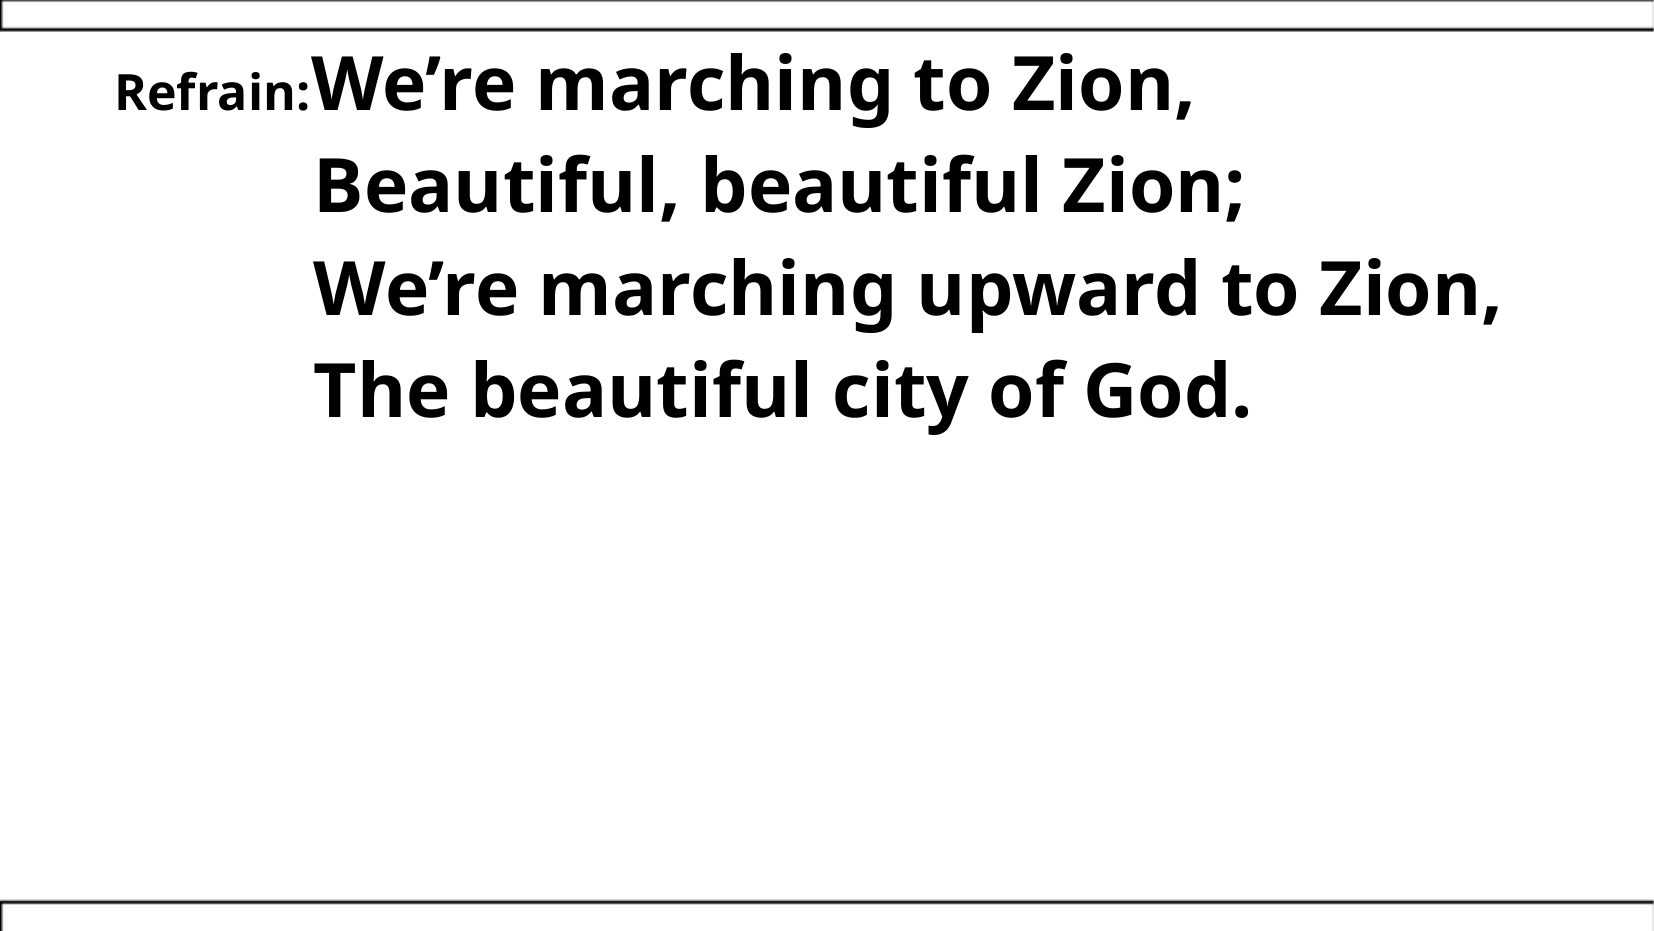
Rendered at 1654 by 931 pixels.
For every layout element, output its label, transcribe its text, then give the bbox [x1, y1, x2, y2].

title Refrain: We’re marching to Zion, Beautiful, beautiful Zion; We’re marching upward to Zion, The beautiful city of God. [114, 30, 1537, 442]
picture [0, 0, 1654, 931]
